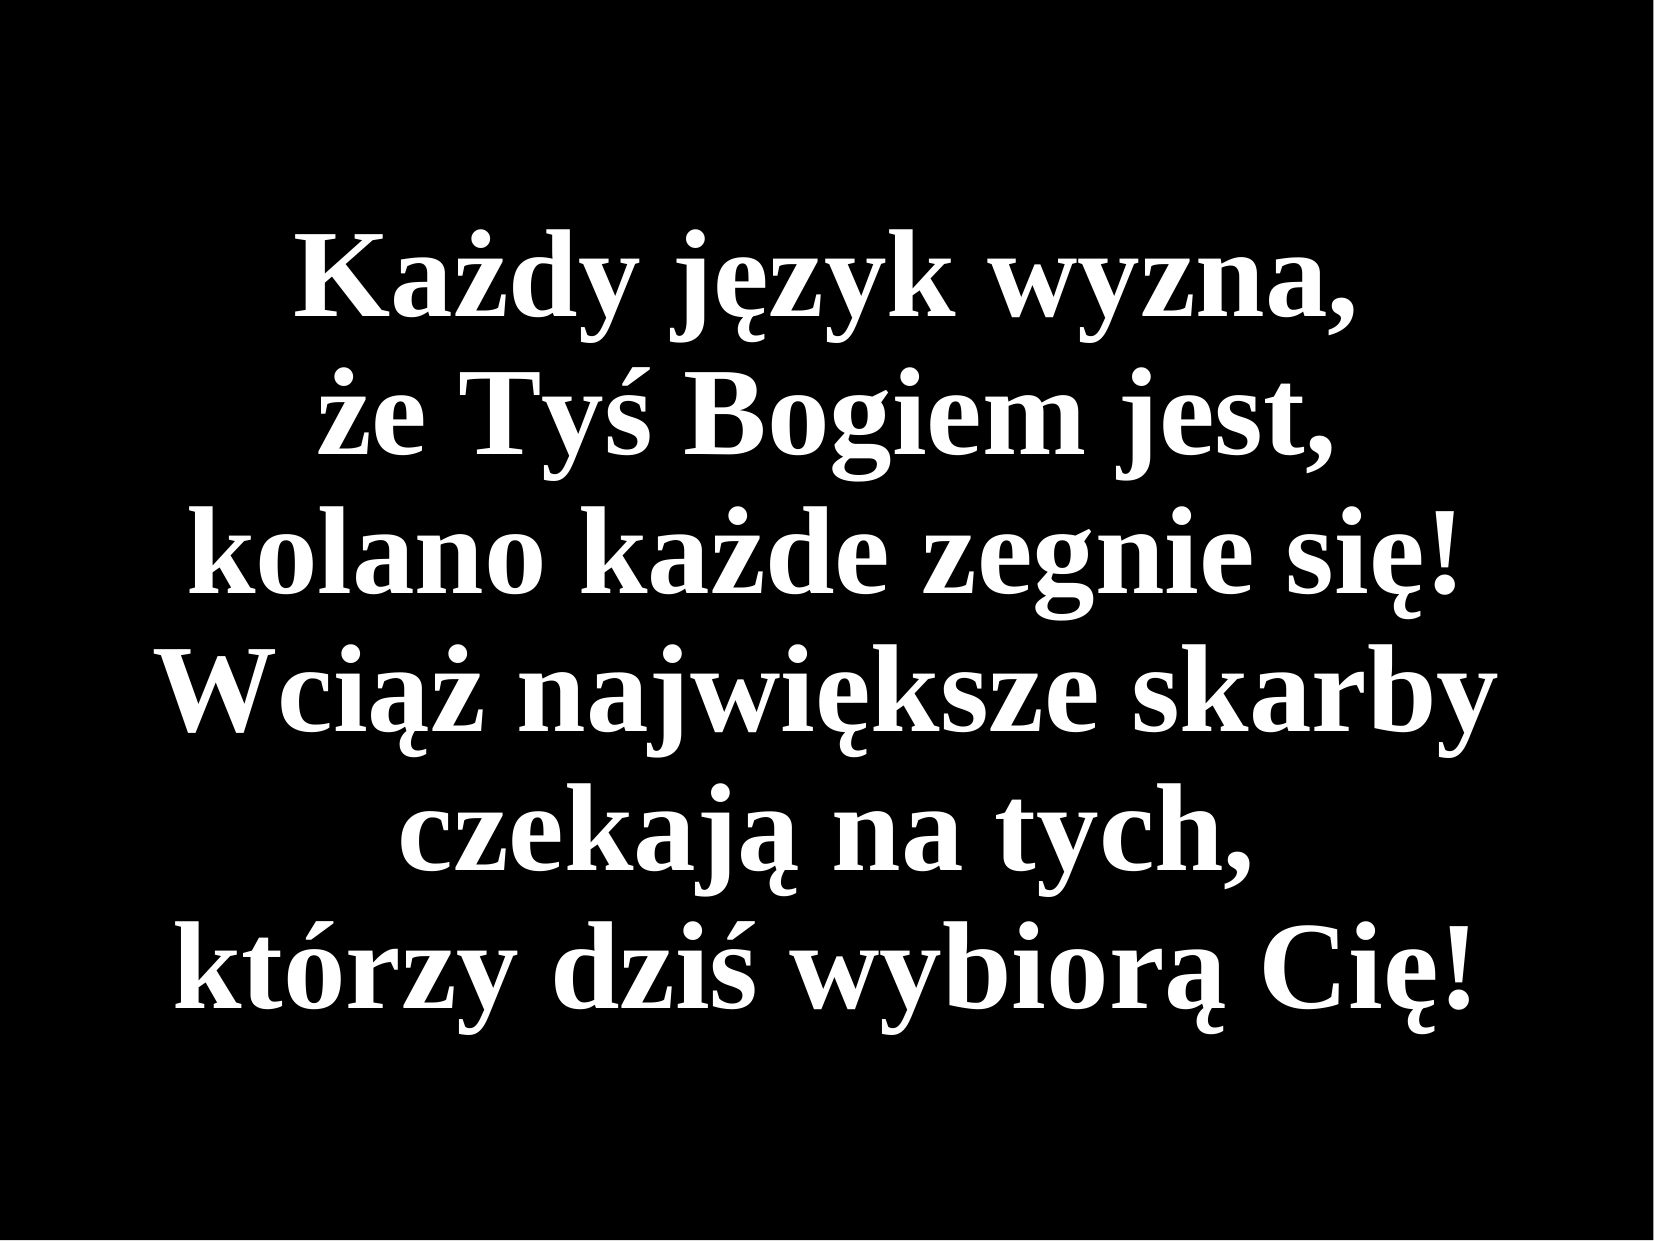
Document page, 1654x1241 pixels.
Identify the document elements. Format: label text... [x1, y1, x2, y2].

title Każdy język wyzna, że Tyś Bogiem jest, kolano każde zegnie się! Wciąż największe skarby czekają na tych, którzy dziś wybiorą Cię! [0, 0, 1654, 1241]
